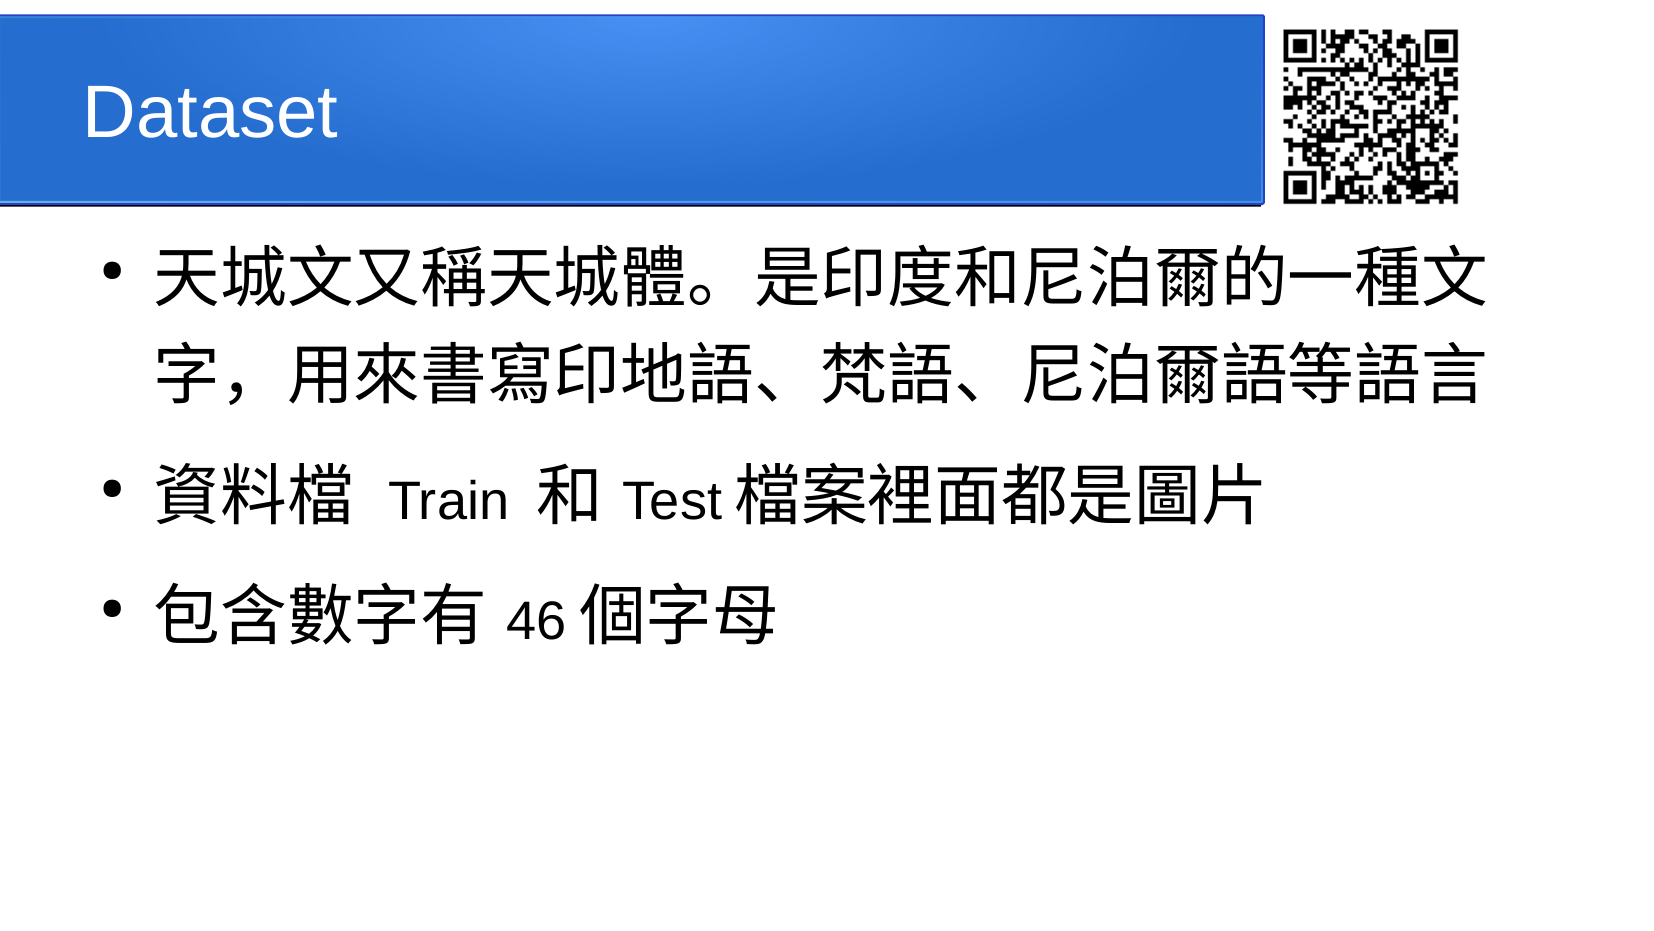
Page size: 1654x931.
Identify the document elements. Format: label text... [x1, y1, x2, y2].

picture [1265, 11, 1477, 223]
title Dataset [82, 35, 1235, 189]
list 天城文又稱天城體。是印度和尼泊爾的一種文字，用來書寫印地語、梵語、尼泊爾語等語言 資料檔 Train 和Test檔案裡面都是圖片 包含數字有46個字母 [82, 224, 1571, 764]
